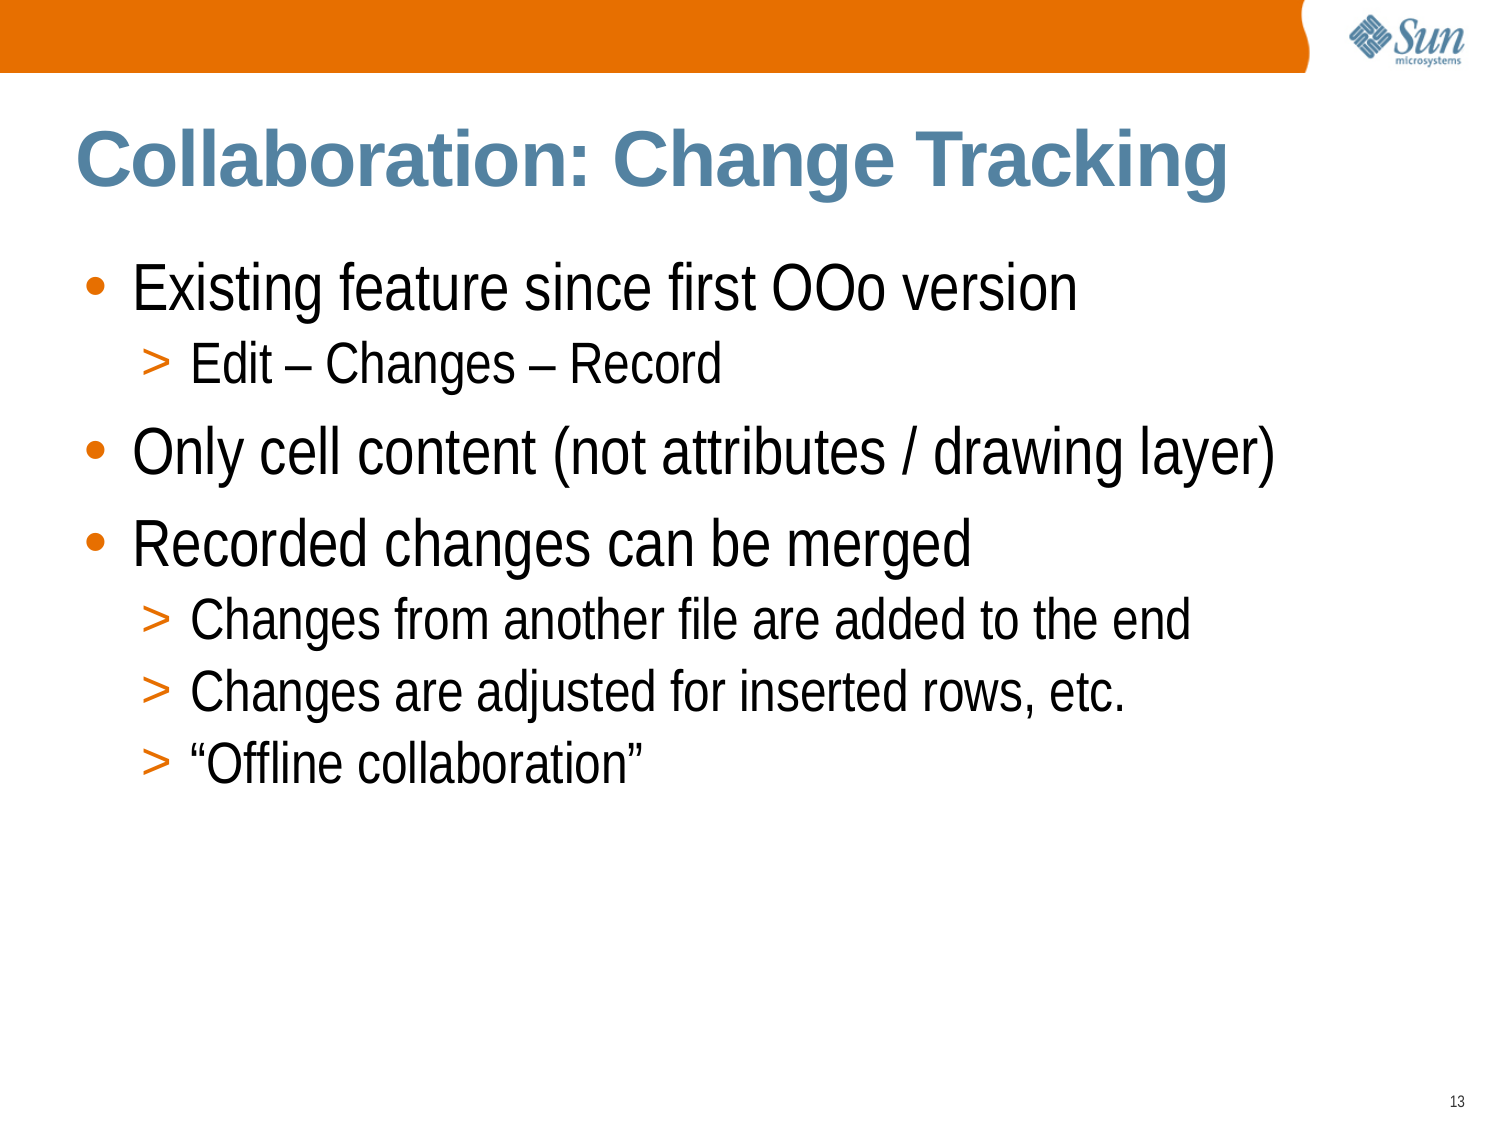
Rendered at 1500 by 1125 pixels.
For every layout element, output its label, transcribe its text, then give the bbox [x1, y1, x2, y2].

title Collaboration: Change Tracking [75, 123, 1437, 227]
picture [0, 0, 1500, 73]
list Existing feature since first OOo version Edit – Changes – Record Only cell content (not attributes / drawing layer) Recorded changes can be merged Changes from another file are added to the end Changes are adjusted for inserted rows, etc. “Offline collaboration” [64, 258, 1401, 1062]
